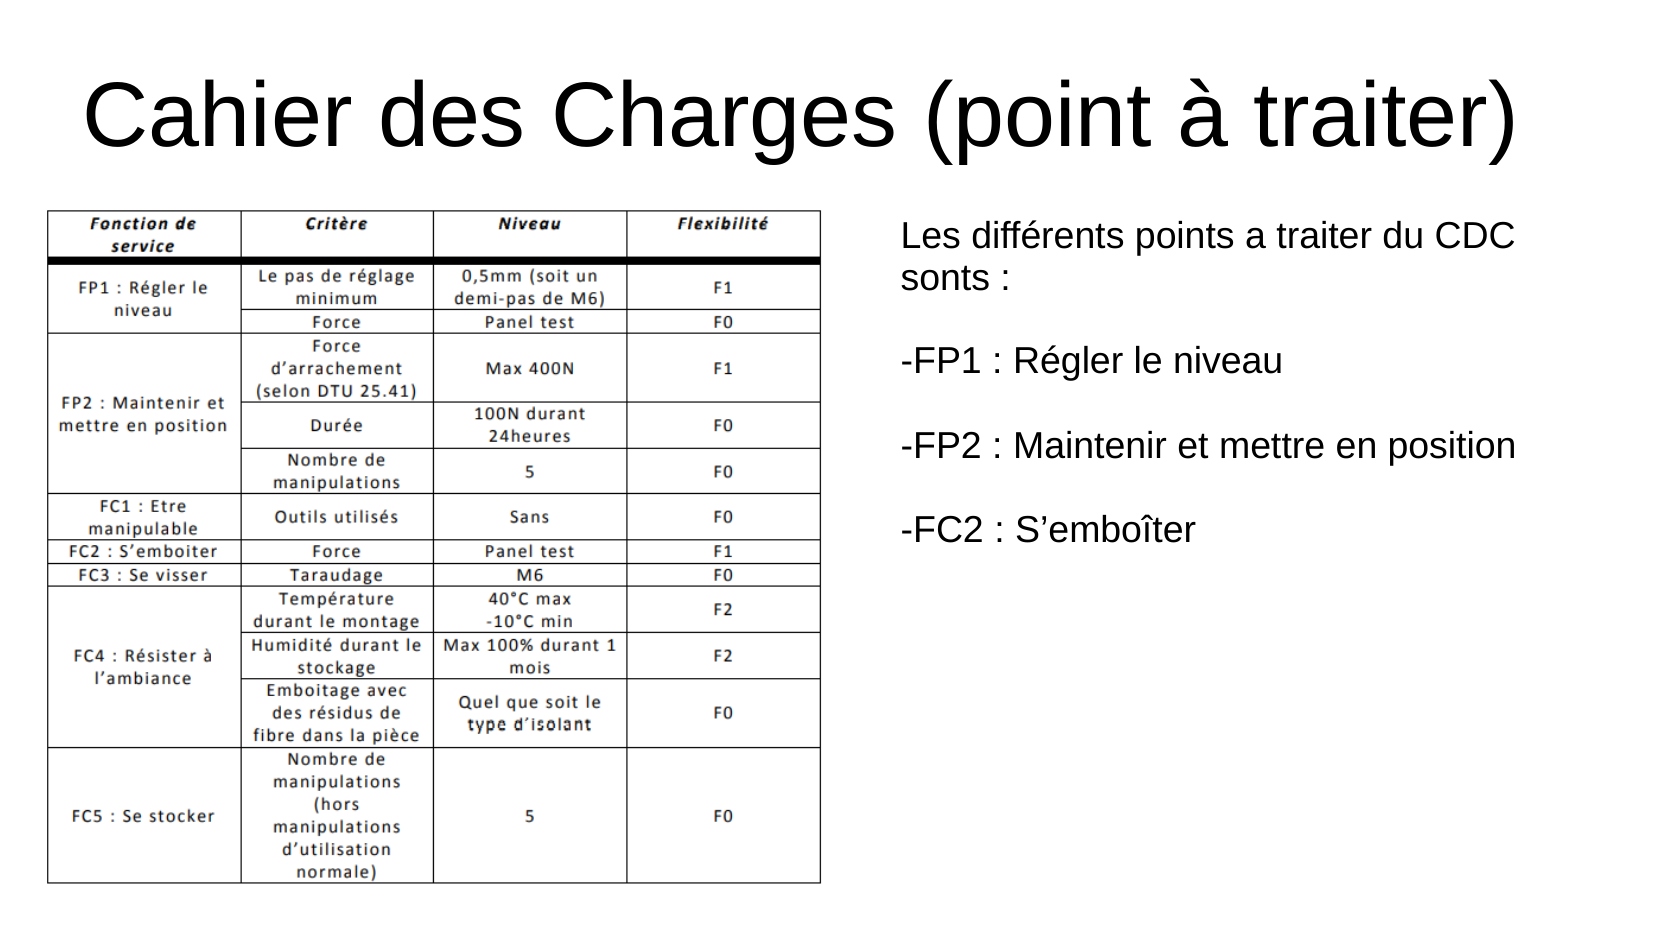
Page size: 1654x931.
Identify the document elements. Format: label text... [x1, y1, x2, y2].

text_box Les différents points a traiter du CDC sonts : -FP1 : Régler le niveau -FP2 : Maintenir et mettre en position -FC2 : S’emboîter [885, 206, 1595, 558]
picture [46, 208, 827, 886]
title Cahier des Charges (point à traiter) [82, 37, 1571, 193]
